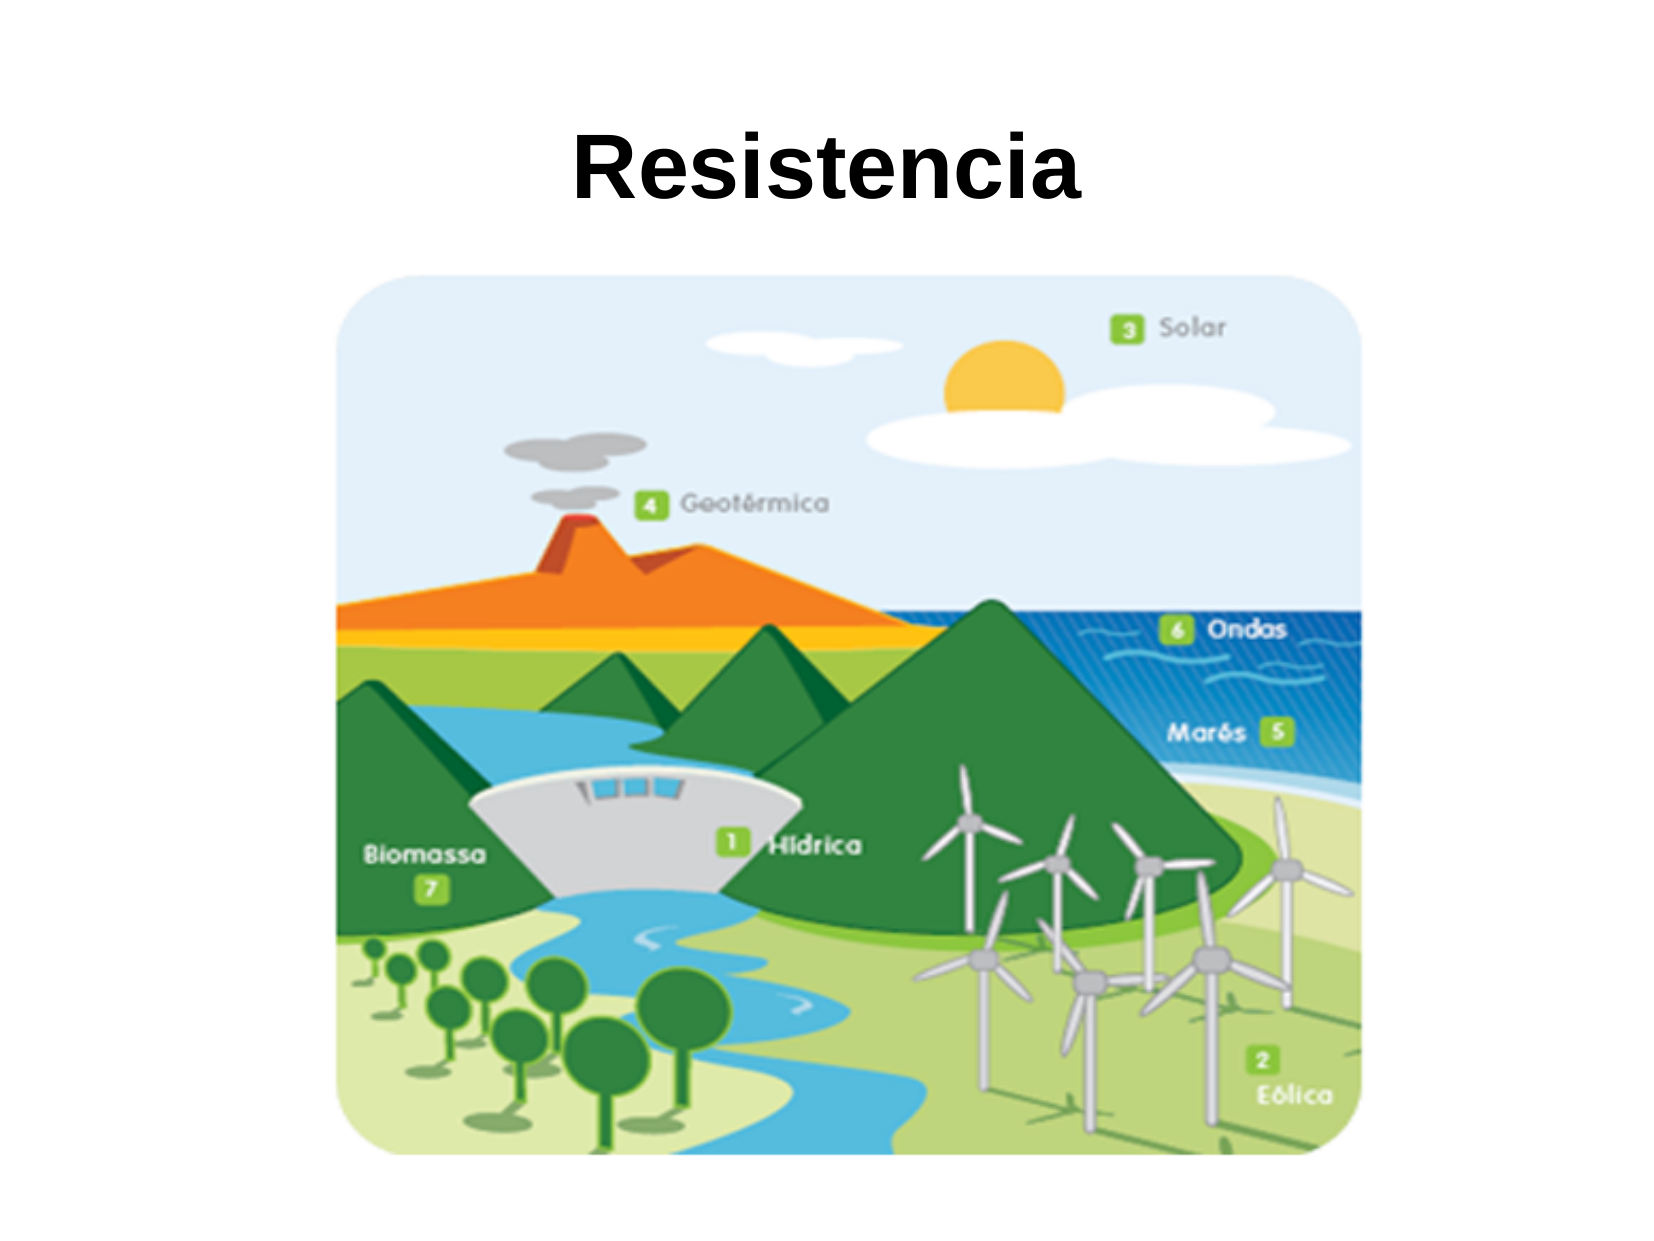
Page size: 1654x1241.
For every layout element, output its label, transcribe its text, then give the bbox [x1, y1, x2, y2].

picture [330, 269, 1377, 1171]
title Resistencia [82, 62, 1571, 271]
